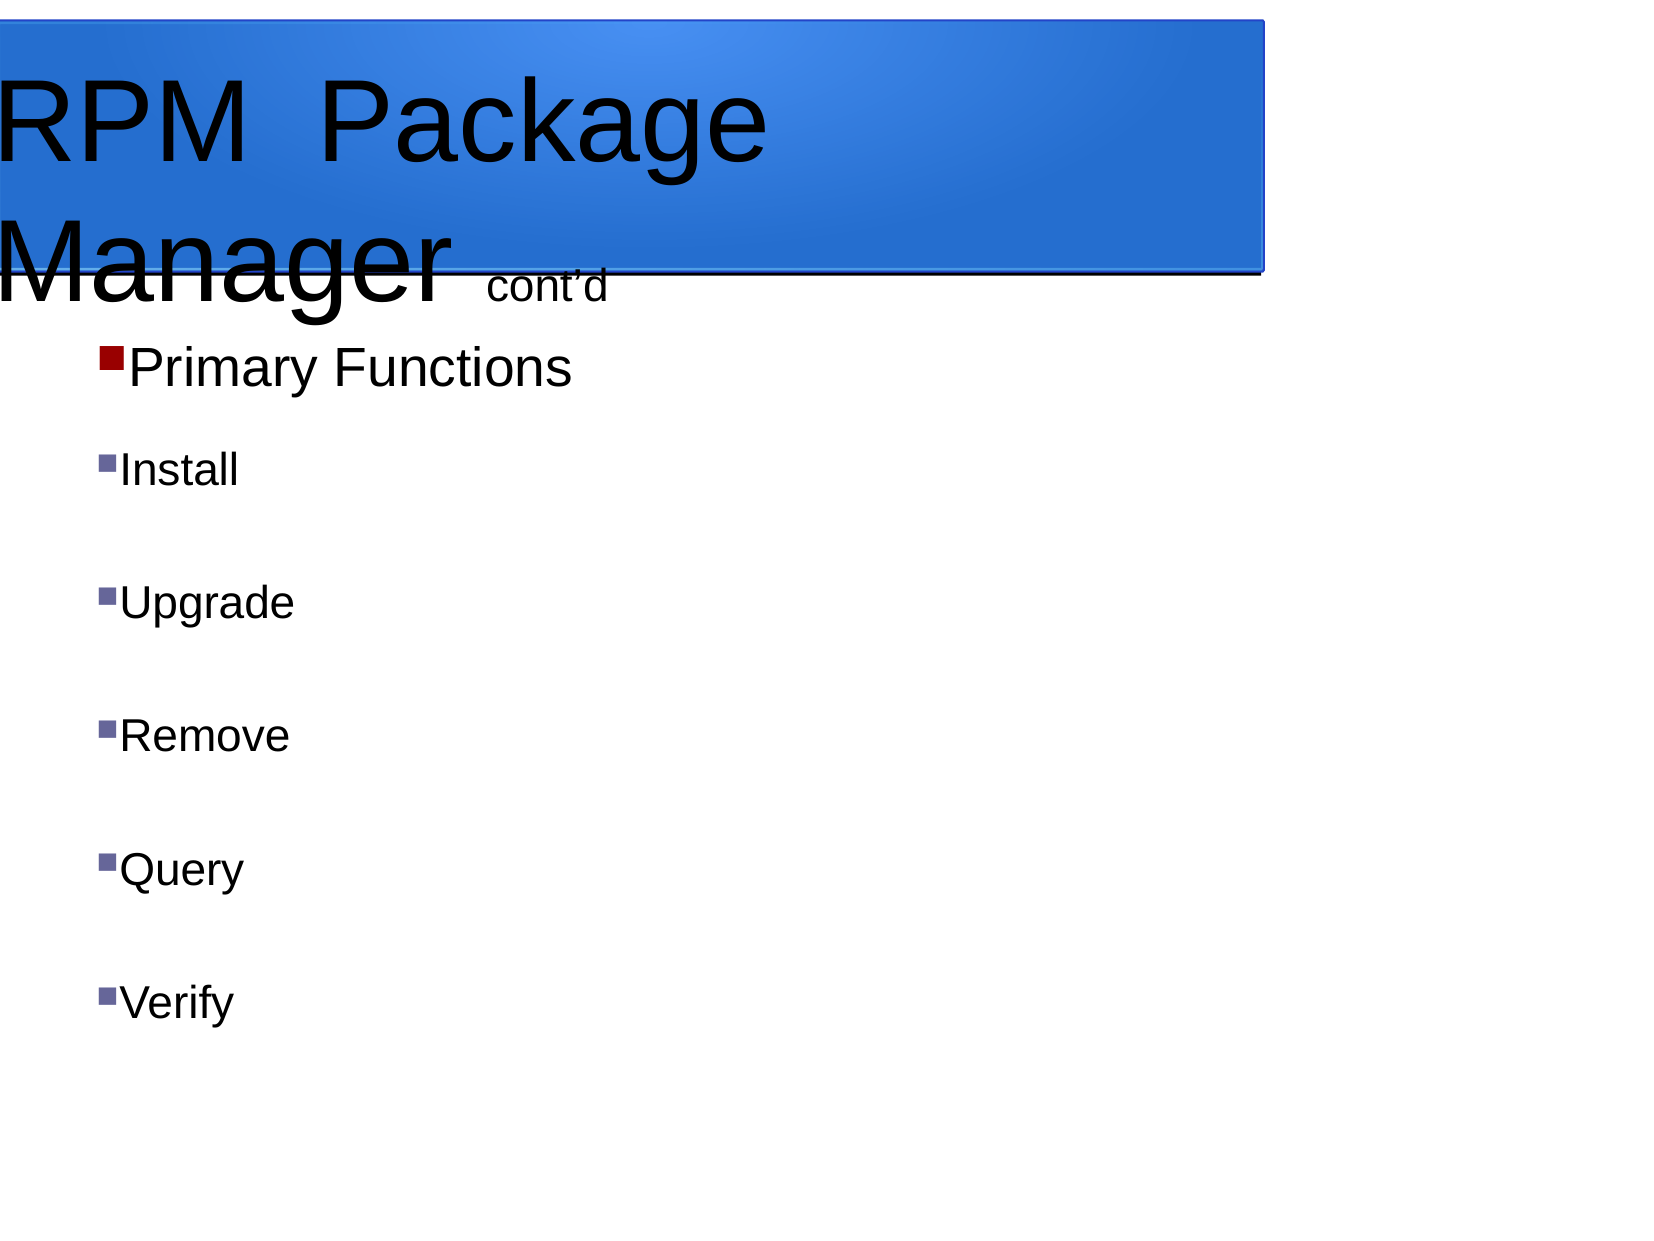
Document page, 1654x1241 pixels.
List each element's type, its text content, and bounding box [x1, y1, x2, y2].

list Primary Functions Install Upgrade Remove Query Verify [96, 330, 1571, 1061]
title RPM Package Manager cont’d [0, 44, 1249, 252]
